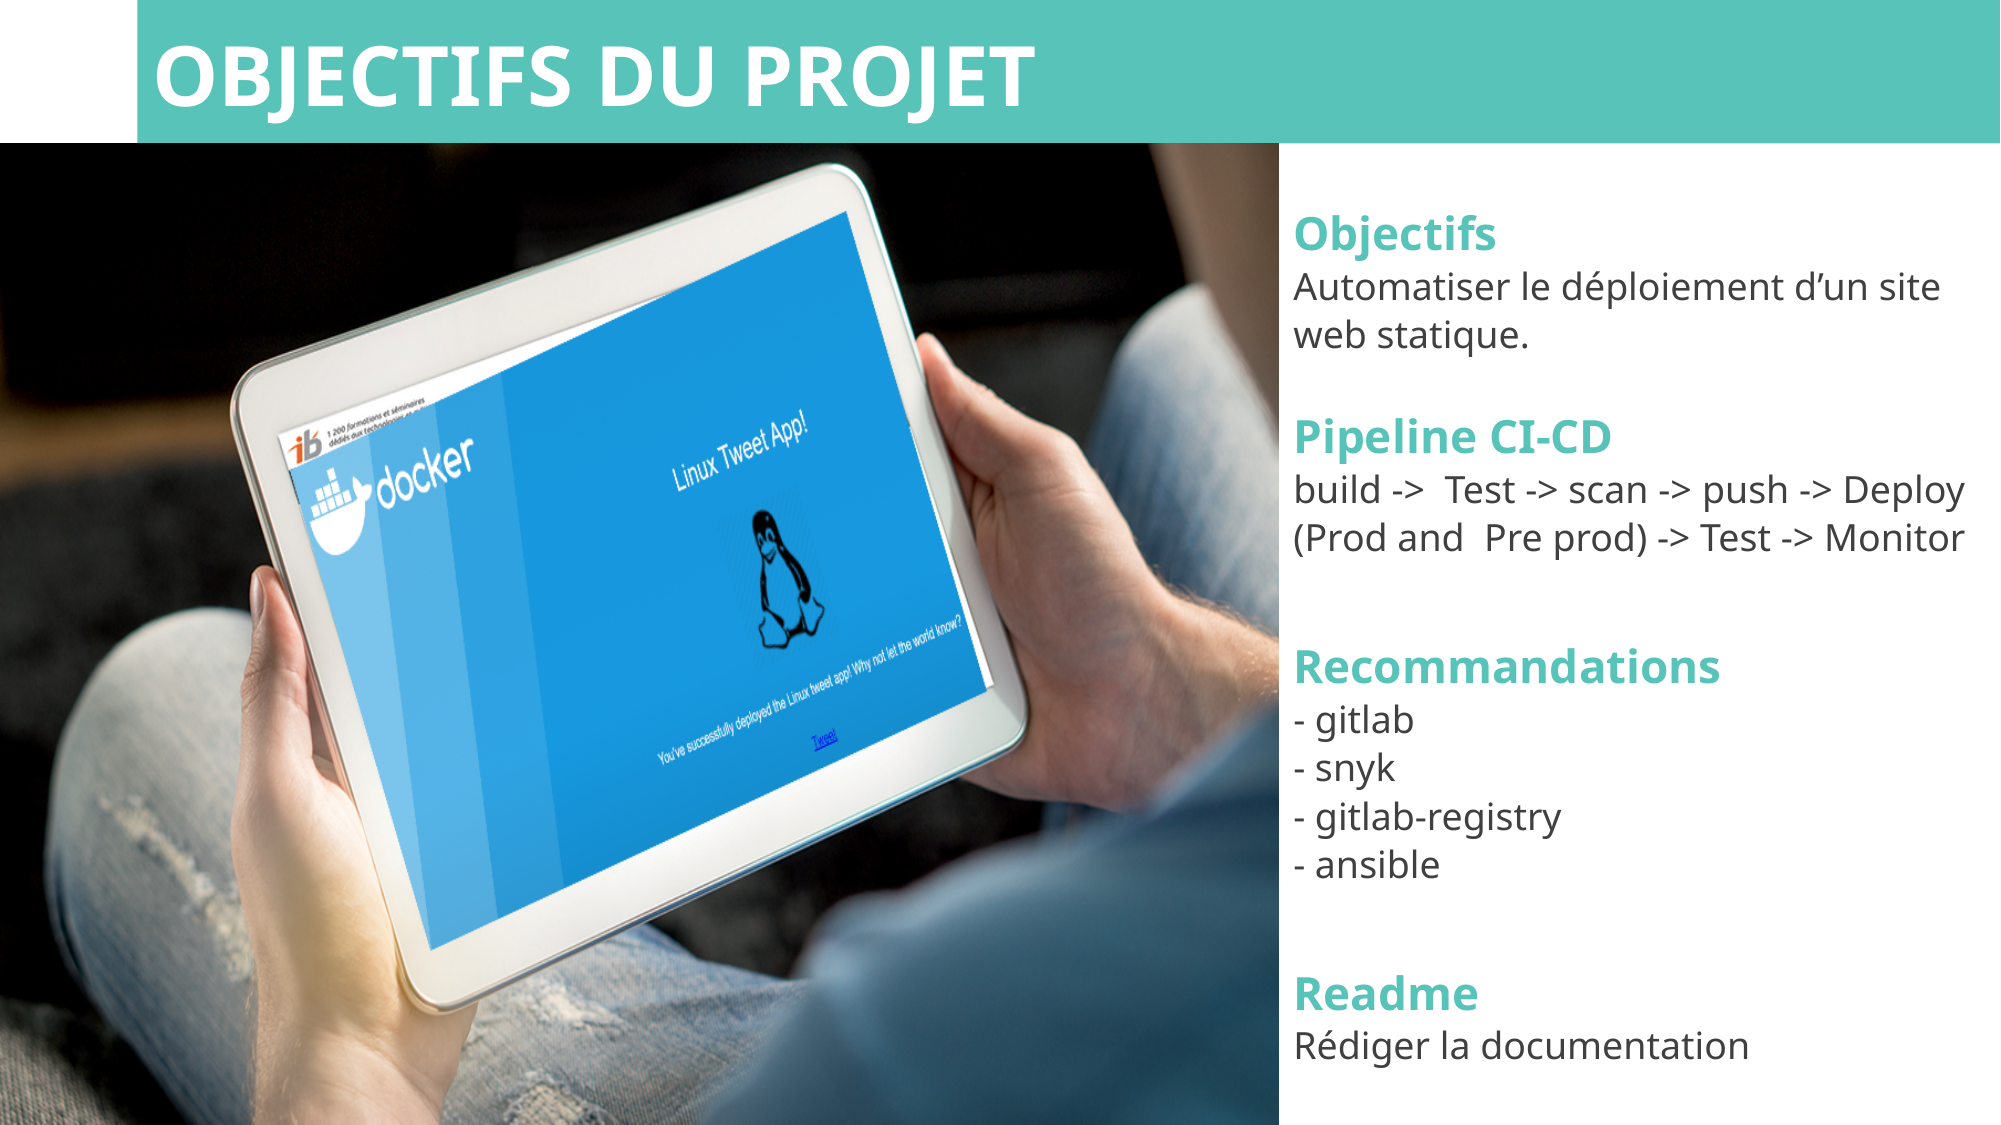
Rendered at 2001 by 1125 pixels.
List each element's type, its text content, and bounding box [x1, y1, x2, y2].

text_box Objectifs Automatiser le déploiement d’un site web statique. Pipeline CI-CD build -> Test -> scan -> push -> Deploy (Prod and Pre prod) -> Test -> Monitor Recommandations - gitlab - snyk - gitlab-registry - ansible Readme Rédiger la documentation [1279, 143, 2000, 1125]
picture [0, 143, 1279, 1125]
title OBJECTIFS DU PROJET [137, 0, 1981, 143]
